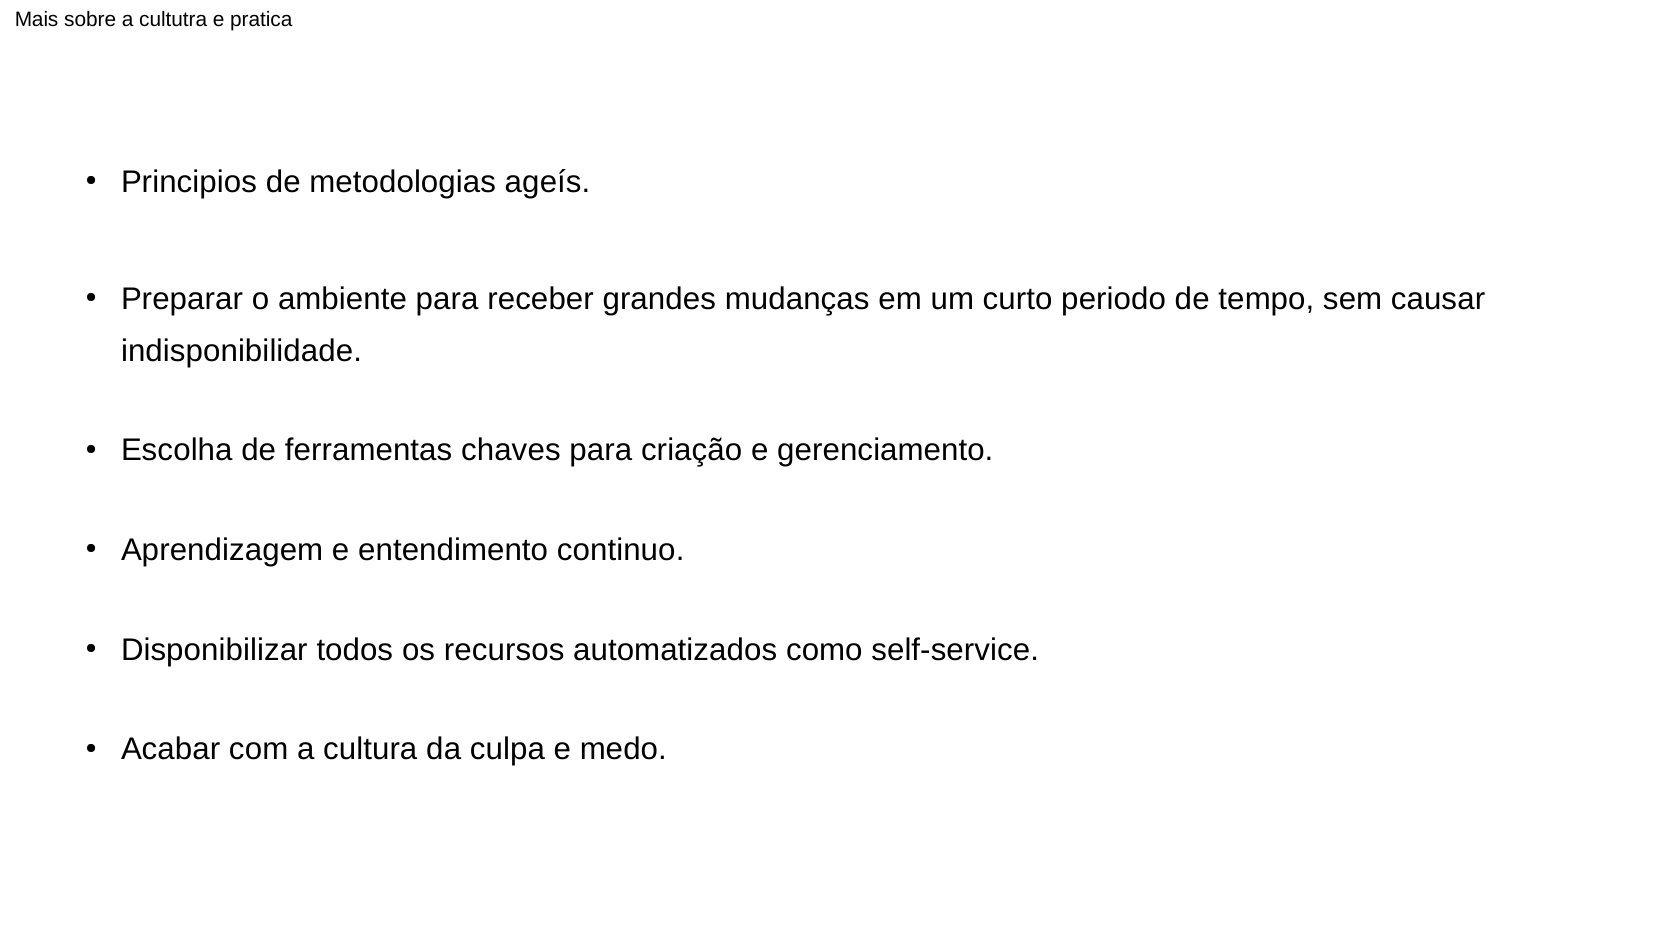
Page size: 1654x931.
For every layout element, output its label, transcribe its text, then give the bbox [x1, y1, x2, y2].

text_box Mais sobre a cultutra e pratica [0, 0, 308, 39]
text_box Principios de metodologias ageís. Preparar o ambiente para receber grandes mudanças em um curto periodo de tempo, sem causar indisponibilidade. Escolha de ferramentas chaves para criação e gerenciamento. Aprendizagem e entendimento continuo. Disponibilizar todos os recursos automatizados como self-service. Acabar com a cultura da culpa e medo. [70, 156, 1512, 774]
